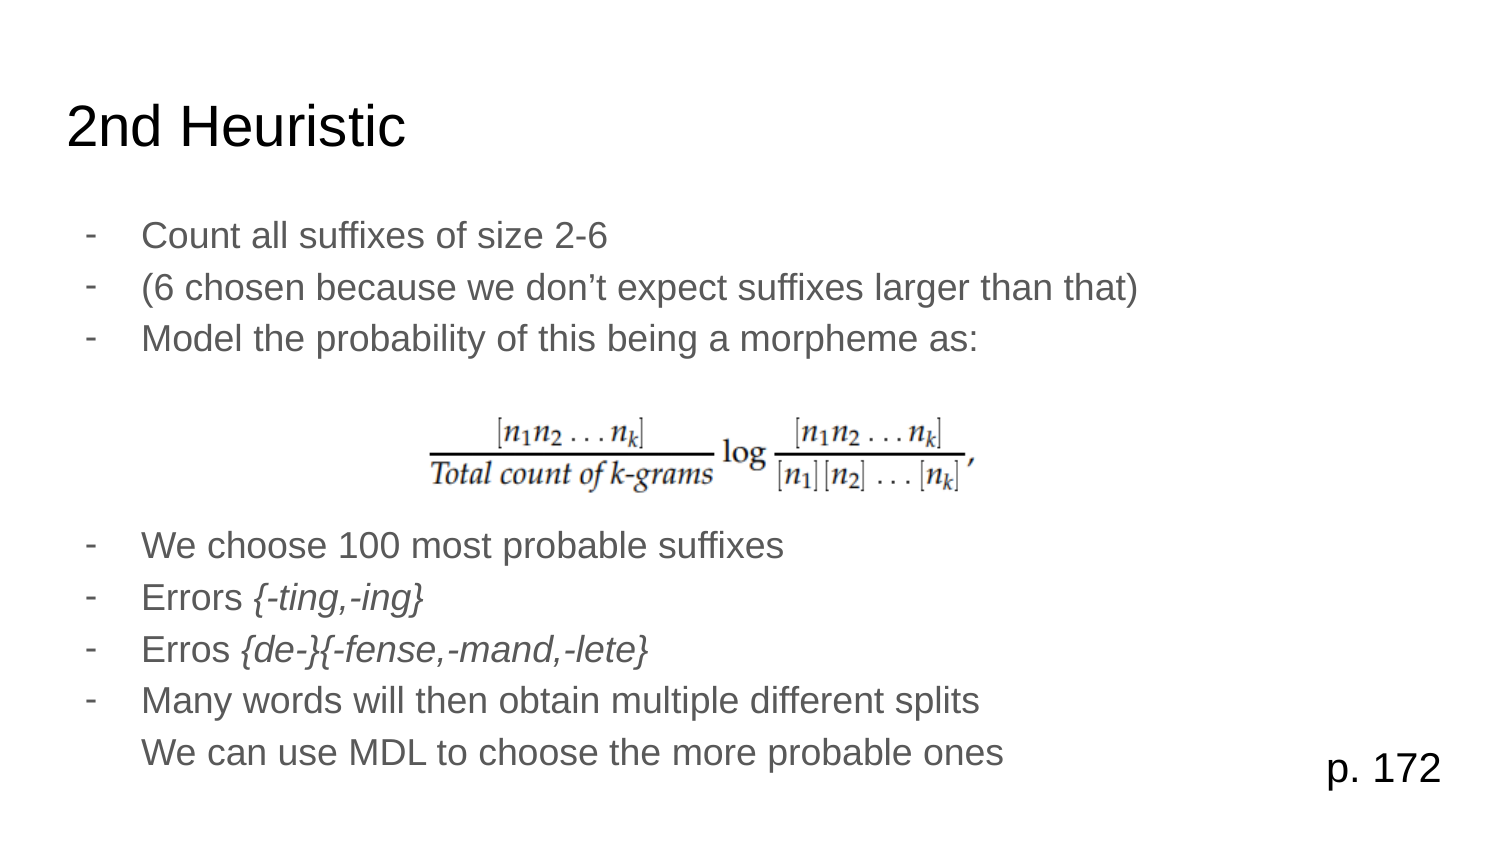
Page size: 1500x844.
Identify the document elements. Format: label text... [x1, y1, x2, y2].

title p. 172 [1069, 711, 1458, 806]
list Count all suffixes of size 2-6 (6 chosen because we don’t expect suffixes larger than that) Model the probability of this being a morpheme as: We choose 100 most probable suffixes Errors {-ting,-ing} Erros {de-}{-fense,-mand,-lete} Many words will then obtain multiple different splits We can use MDL to choose the more probable ones [51, 189, 1449, 795]
title 2nd Heuristic [51, 72, 1449, 167]
picture [361, 372, 1002, 509]
